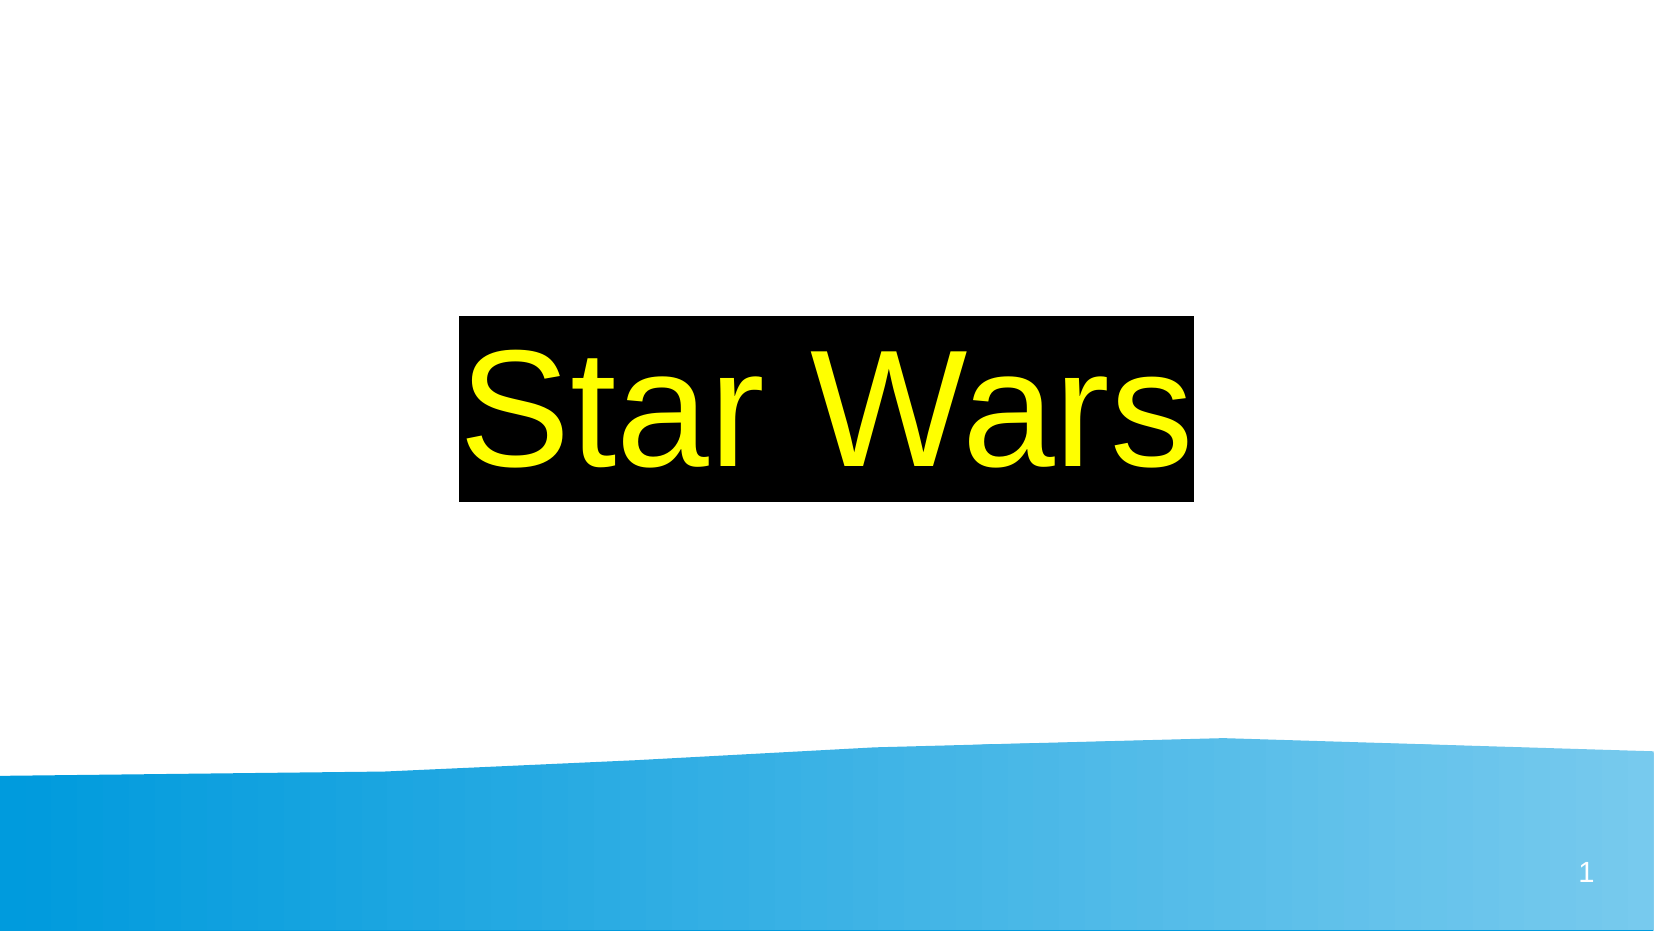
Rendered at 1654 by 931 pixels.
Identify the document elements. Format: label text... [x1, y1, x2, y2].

title Star Wars [88, 315, 1565, 502]
